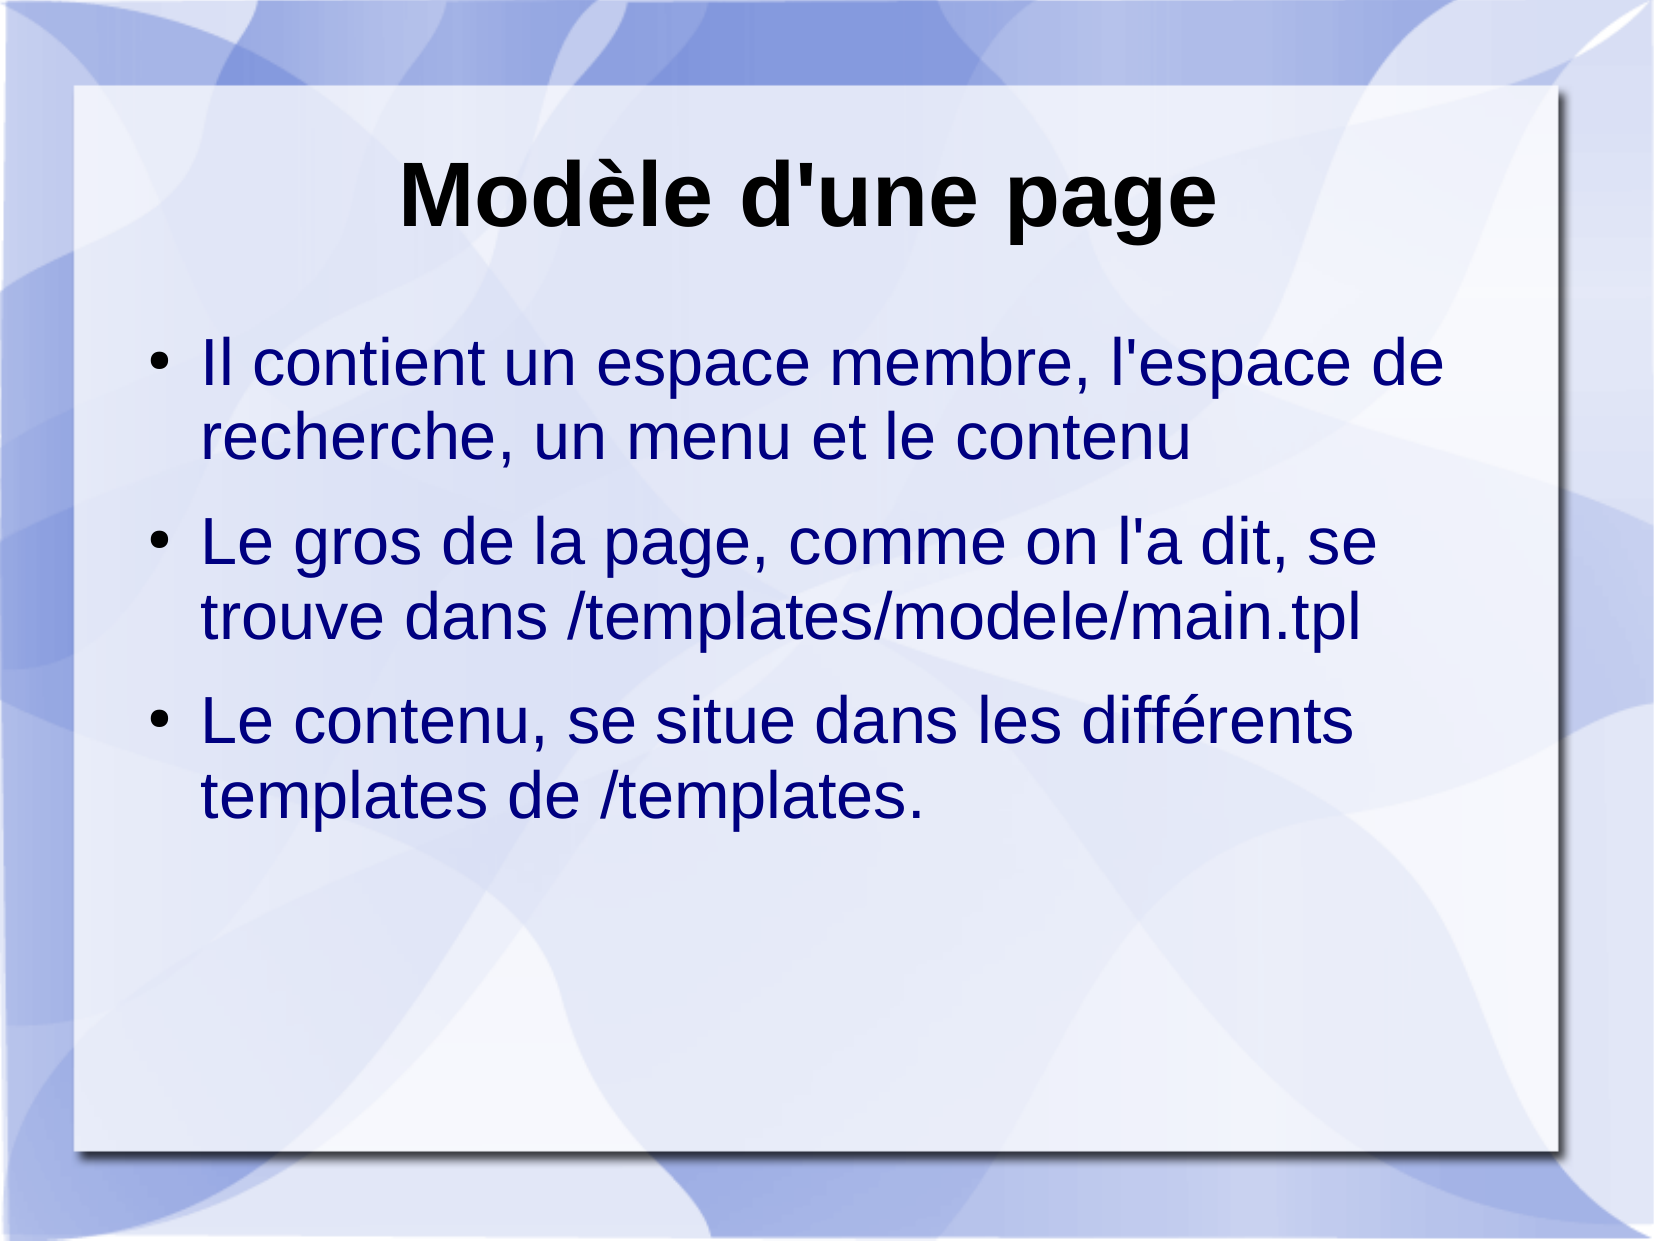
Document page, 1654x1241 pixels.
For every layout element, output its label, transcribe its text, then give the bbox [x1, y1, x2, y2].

picture [0, 0, 1654, 1241]
title Modèle d'une page [82, 90, 1536, 298]
list Il contient un espace membre, l'espace de recherche, un menu et le contenu Le gros de la page, comme on l'a dit, se trouve dans /templates/modele/main.tpl Le contenu, se situe dans les différents templates de /templates. [129, 324, 1489, 1231]
